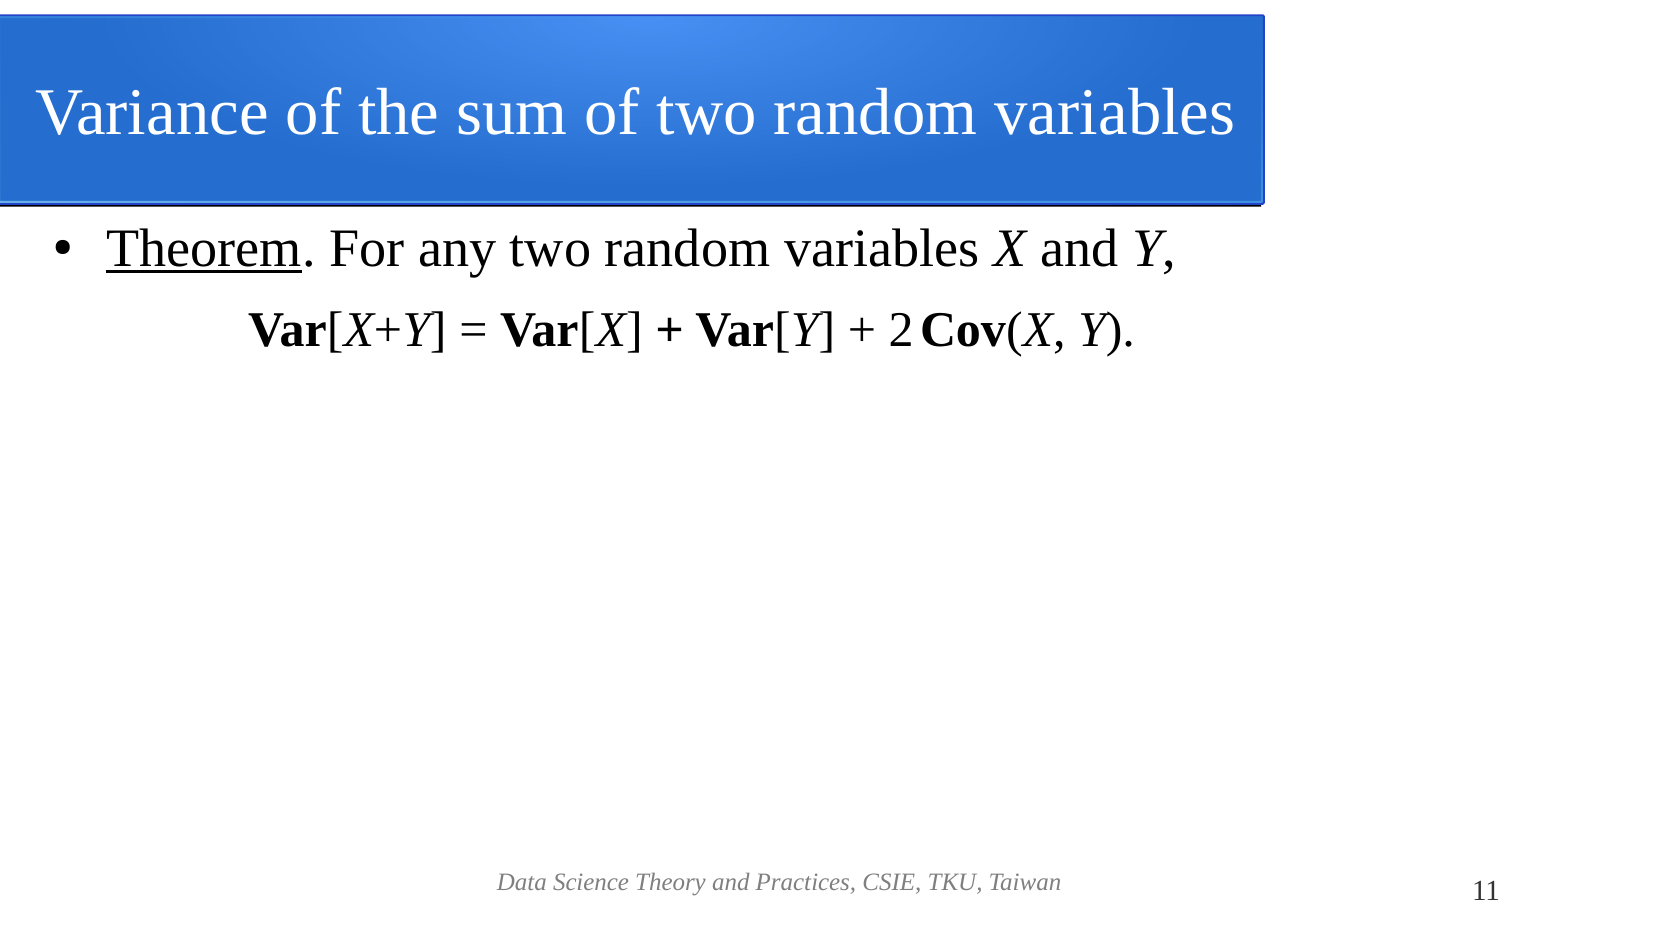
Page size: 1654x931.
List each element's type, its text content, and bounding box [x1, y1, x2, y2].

list Theorem. For any two random variables X and Y, Var[X+Y] = Var[X] + Var[Y] + 2 Cov(X, Y). [35, 218, 1524, 758]
title Variance of the sum of two random variables [35, 35, 1264, 189]
